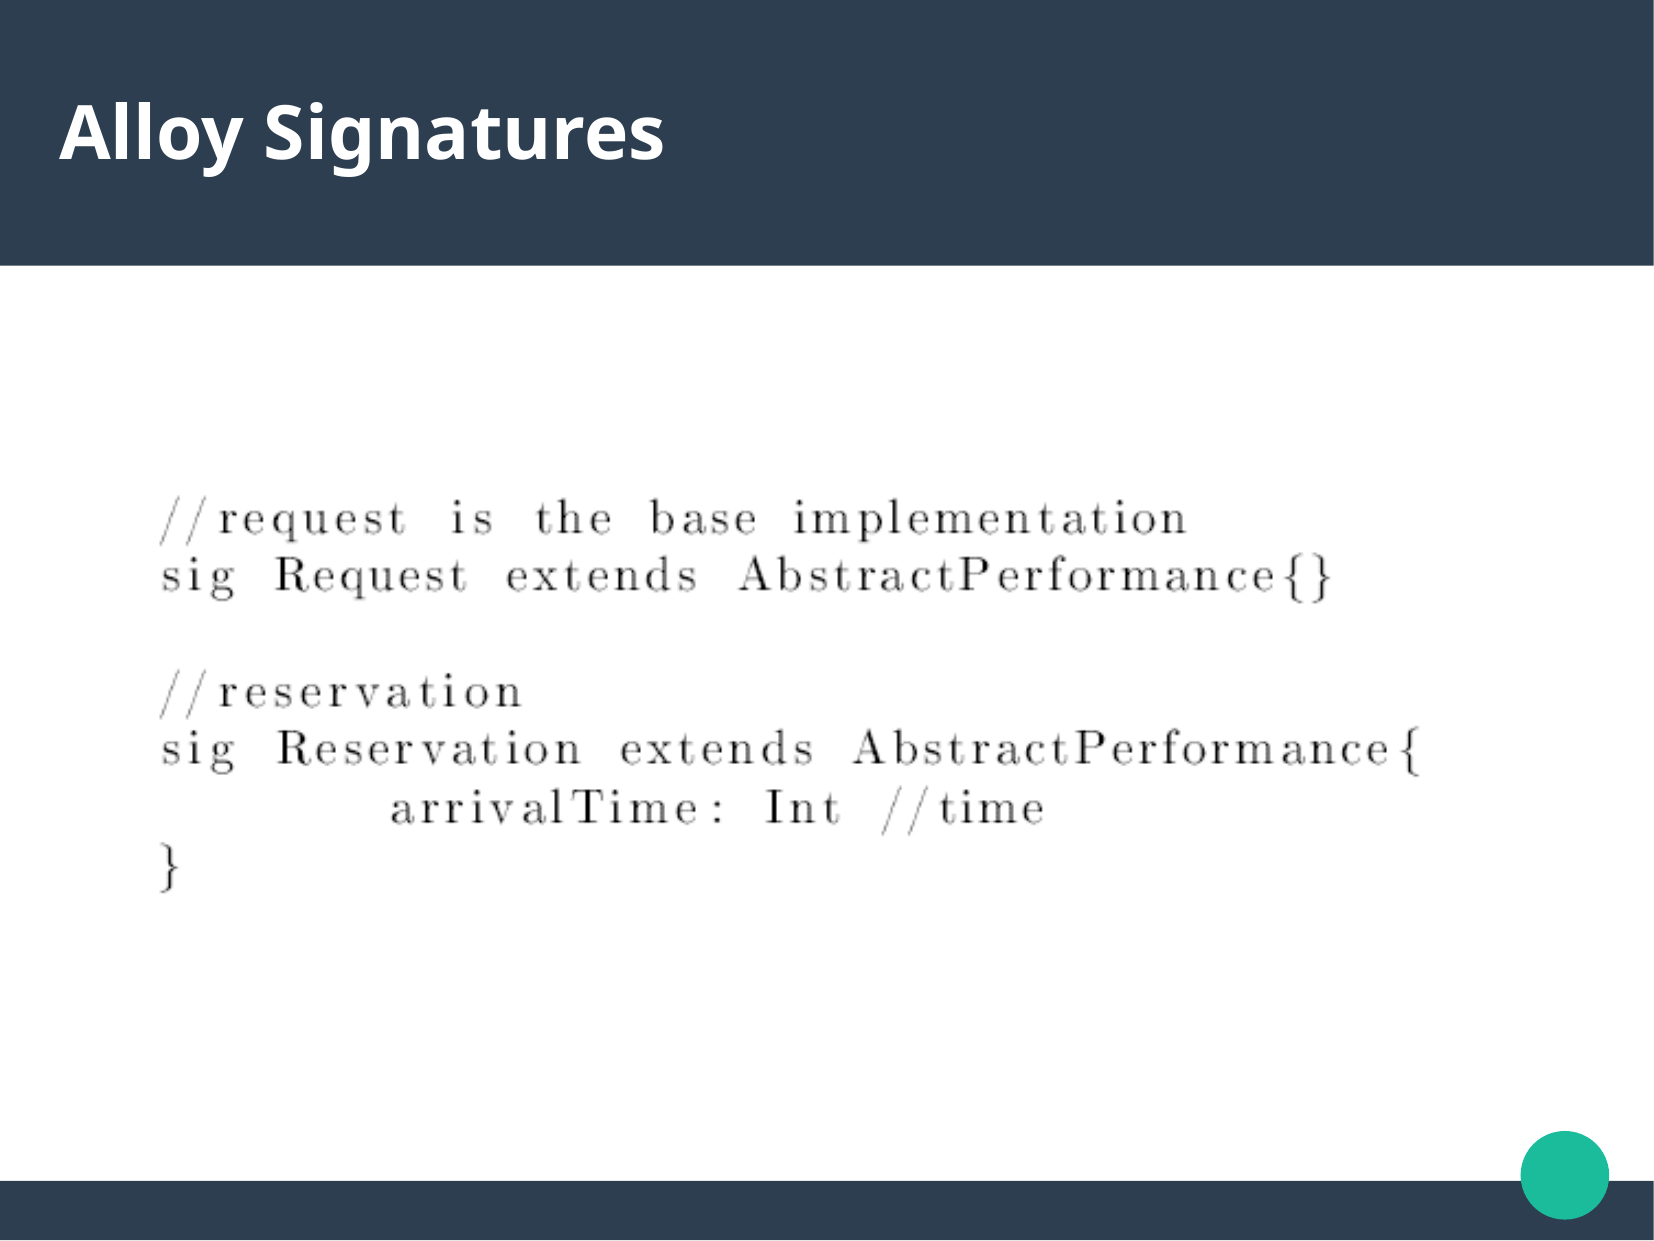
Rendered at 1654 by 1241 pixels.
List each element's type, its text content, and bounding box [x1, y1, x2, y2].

picture [145, 472, 1477, 933]
title Alloy Signatures [59, 49, 1595, 207]
